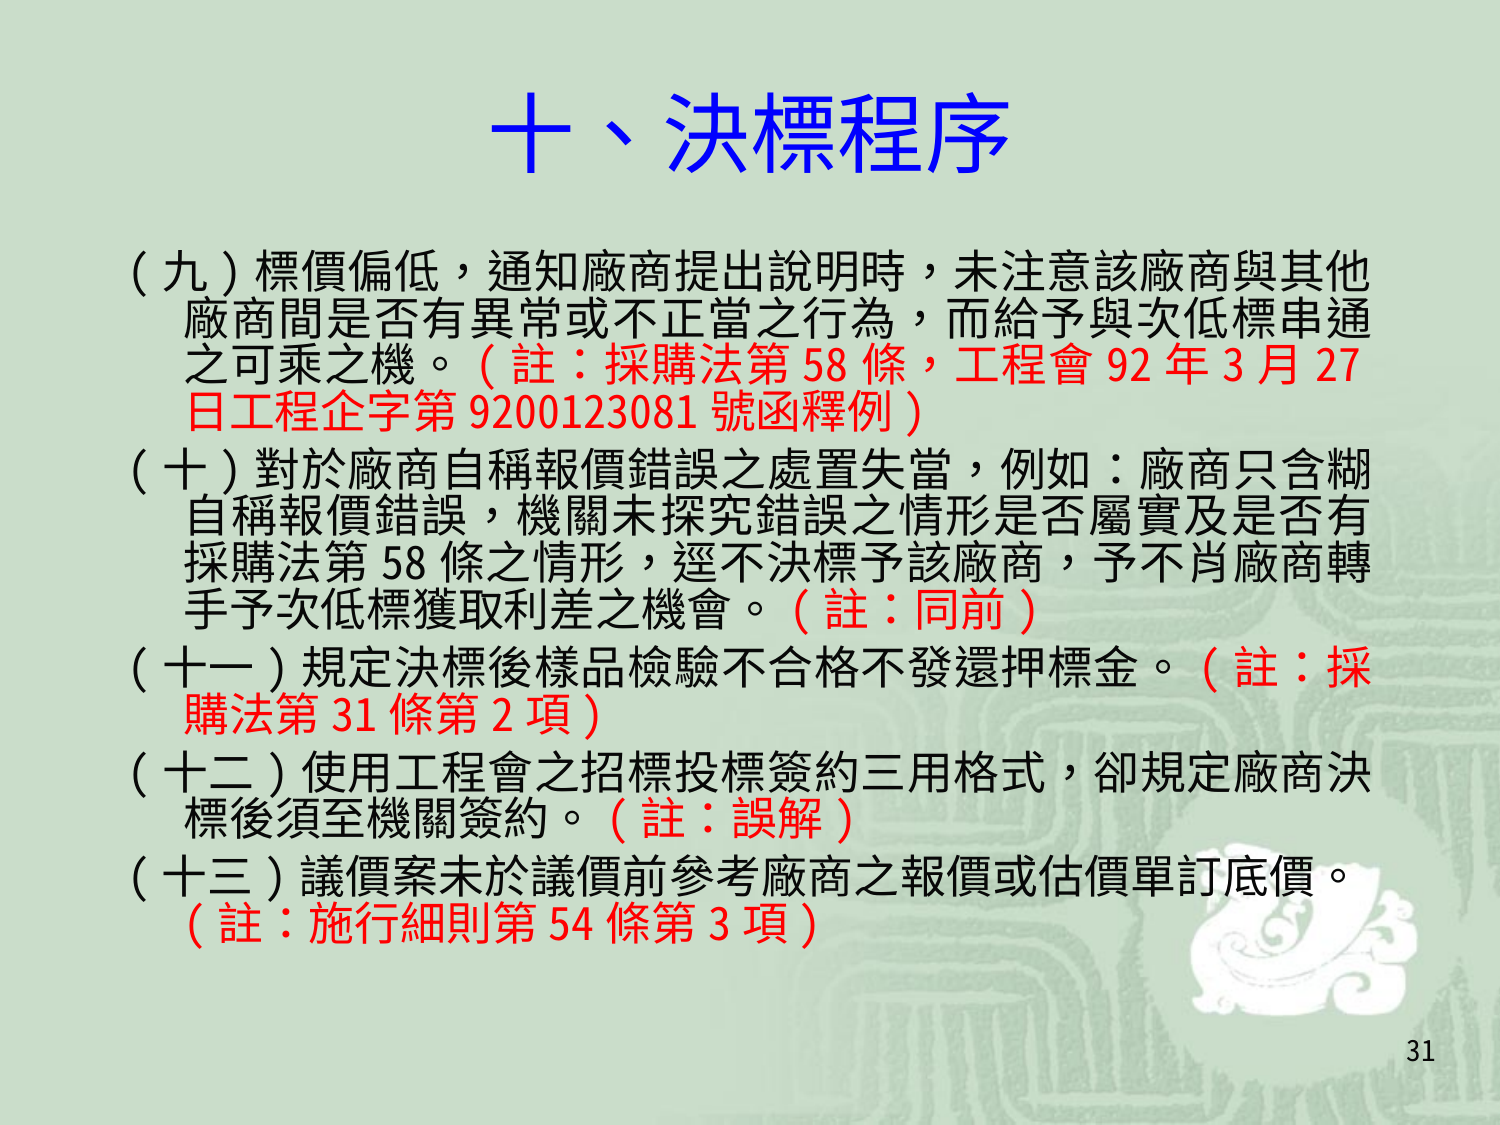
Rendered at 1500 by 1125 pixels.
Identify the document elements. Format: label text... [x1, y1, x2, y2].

picture [0, 0, 1500, 1125]
title 十、決標程序 [49, 37, 1451, 225]
text_box <編號> [1074, 1024, 1451, 1103]
list (九)標價偏低，通知廠商提出說明時，未注意該廠商與其他廠商間是否有異常或不正當之行為，而給予與次低標串通之可乘之機。(註：採購法第58條，工程會92年3月27日工程企字第9200123081號函釋例) (十)對於廠商自稱報價錯誤之處置失當，例如：廠商只含糊自稱報價錯誤，機關未探究錯誤之情形是否屬實及是否有採購法第58條之情形，逕不決標予該廠商，予不肖廠商轉手予次低標獲取利差之機會。(註：同前) (十一)規定決標後樣品檢驗不合格不發還押標金。(註：採購法第31條第2項) (十二)使用工程會之招標投標簽約三用格式，卻規定廠商決標後須至機關簽約。(註：誤解) (十三)議價案未於議價前參考廠商之報價或估價單訂底價。(註：施行細則第54條第3項) [112, 243, 1388, 996]
